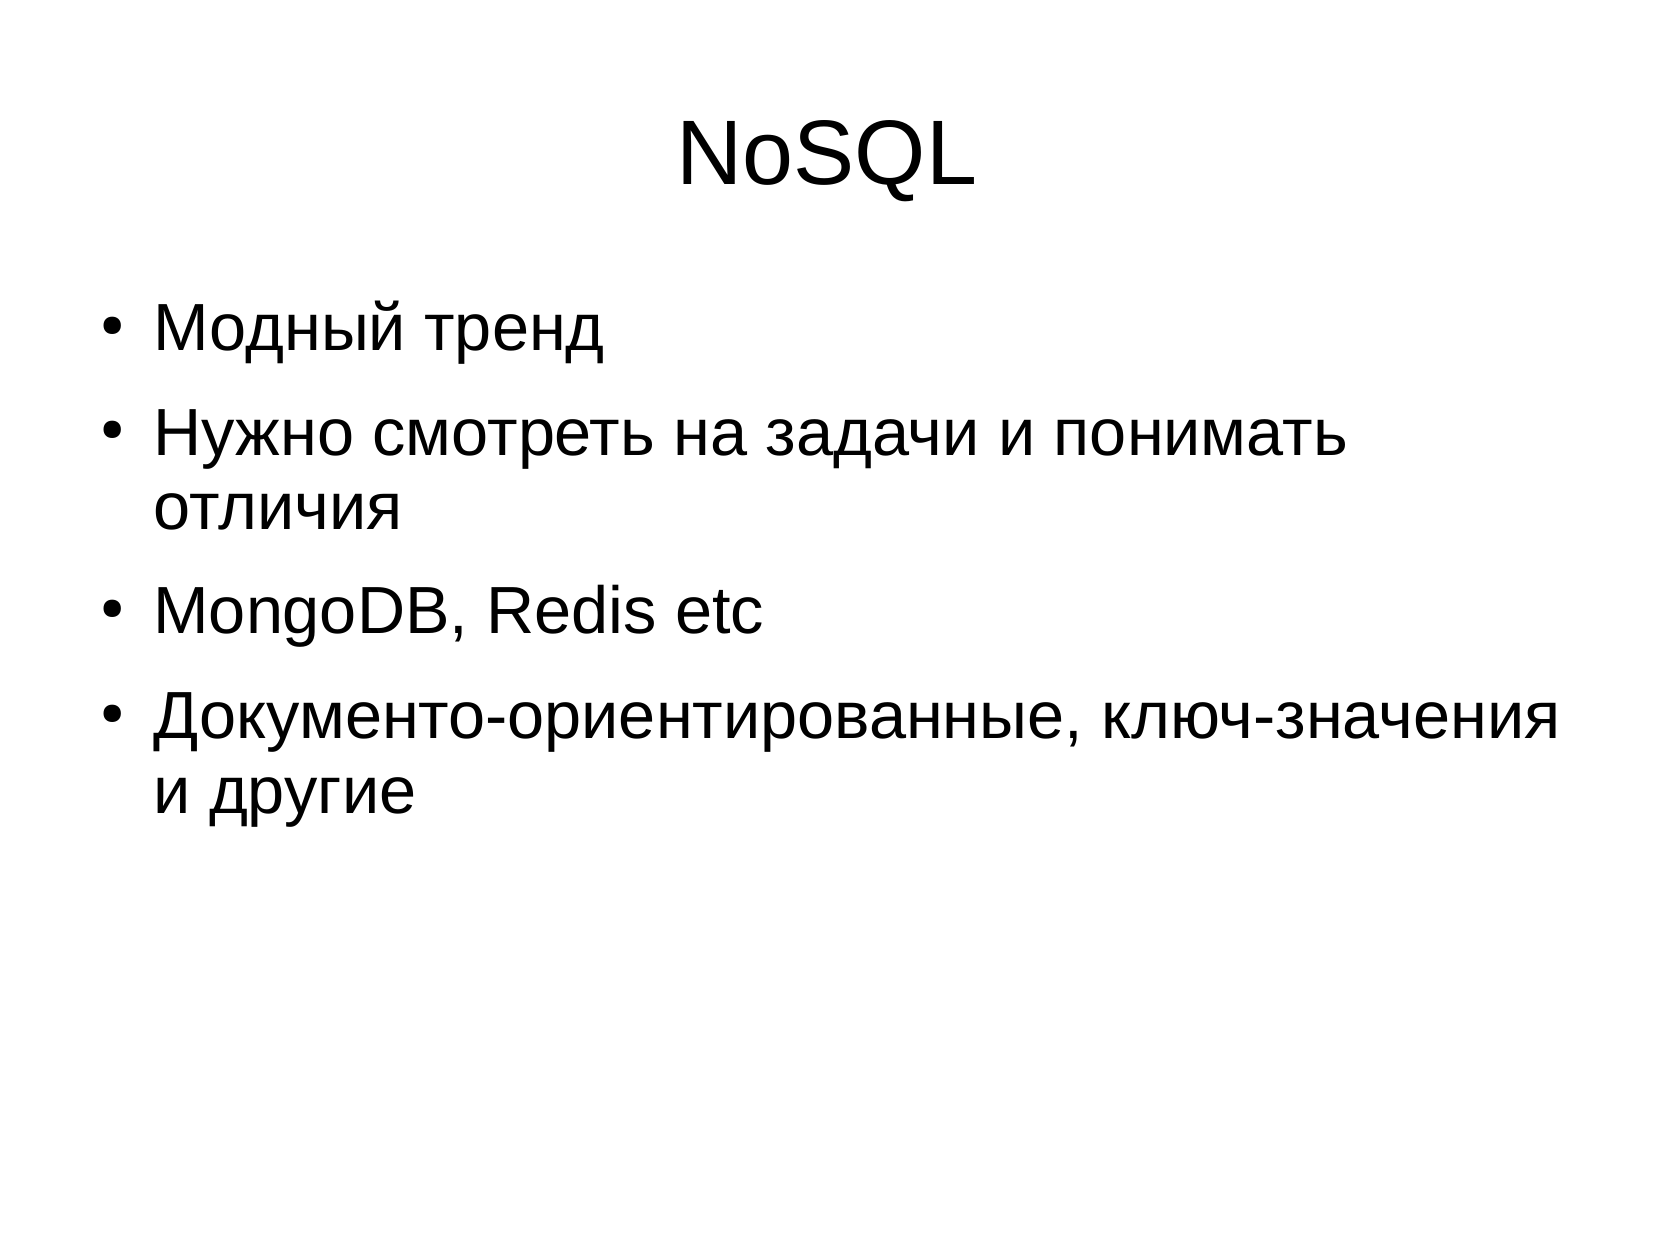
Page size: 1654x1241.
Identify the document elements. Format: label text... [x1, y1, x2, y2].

list Модный тренд Нужно смотреть на задачи и понимать отличия MongoDB, Redis etc Документо-ориентированные, ключ-значения и другие [82, 290, 1571, 1010]
title NoSQL [82, 49, 1571, 257]
